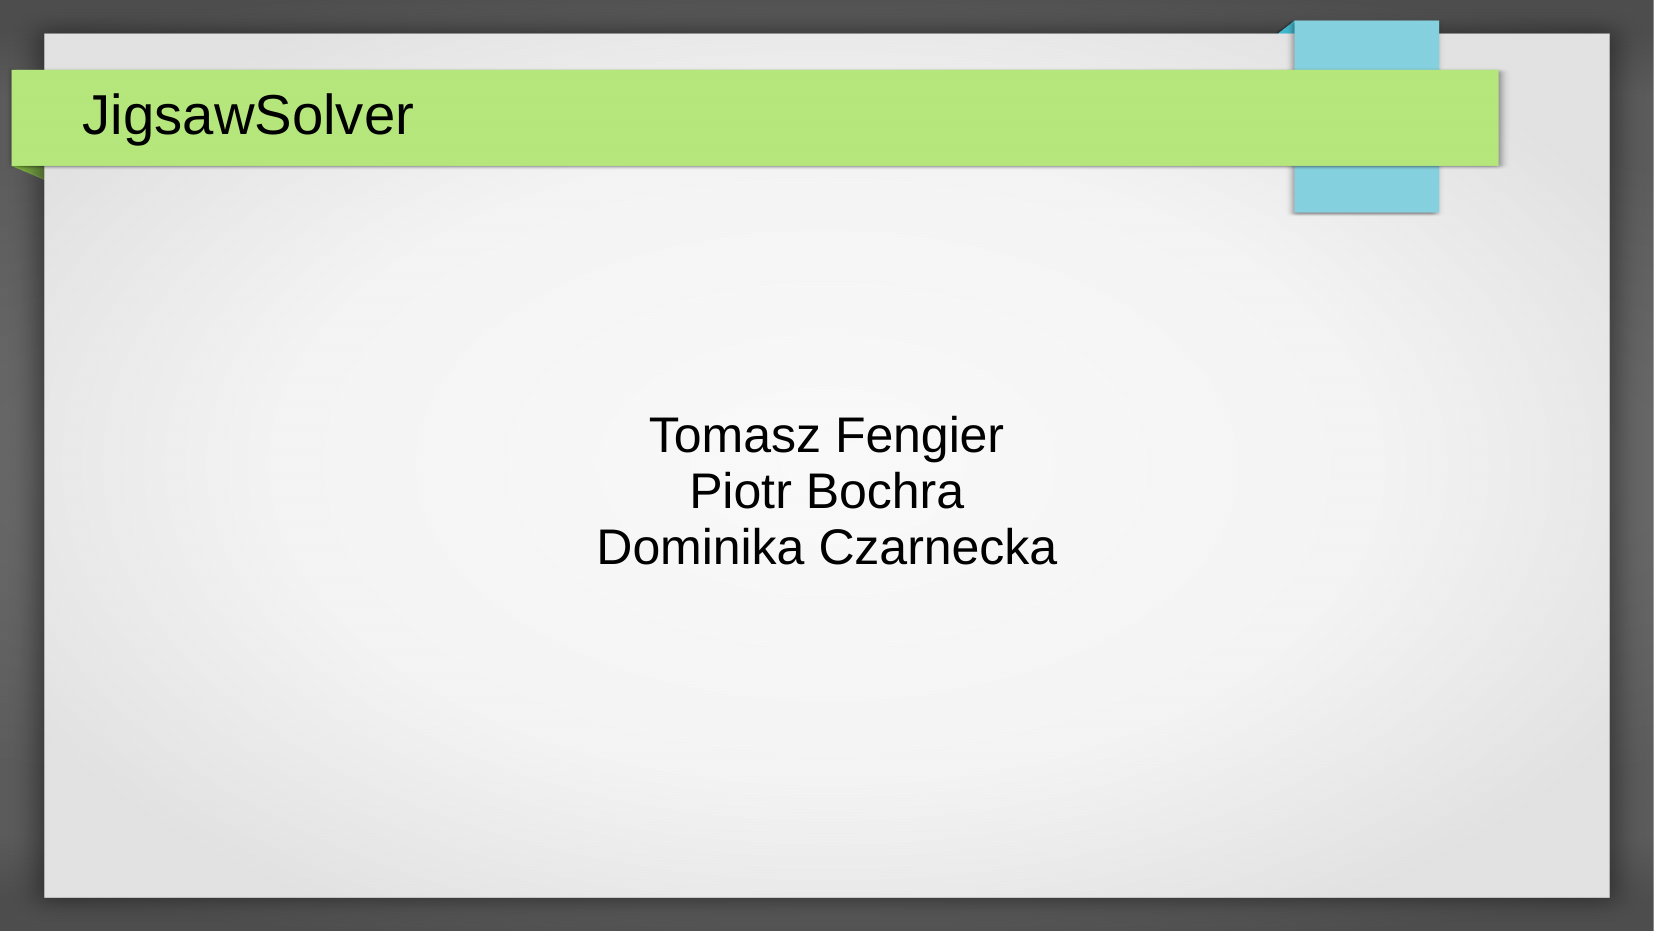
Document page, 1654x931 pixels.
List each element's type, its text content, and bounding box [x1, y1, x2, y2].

title JigsawSolver [82, 70, 1264, 160]
subtitle Tomasz Fengier Piotr Bochra Dominika Czarnecka [82, 221, 1571, 761]
picture [0, 0, 1654, 931]
